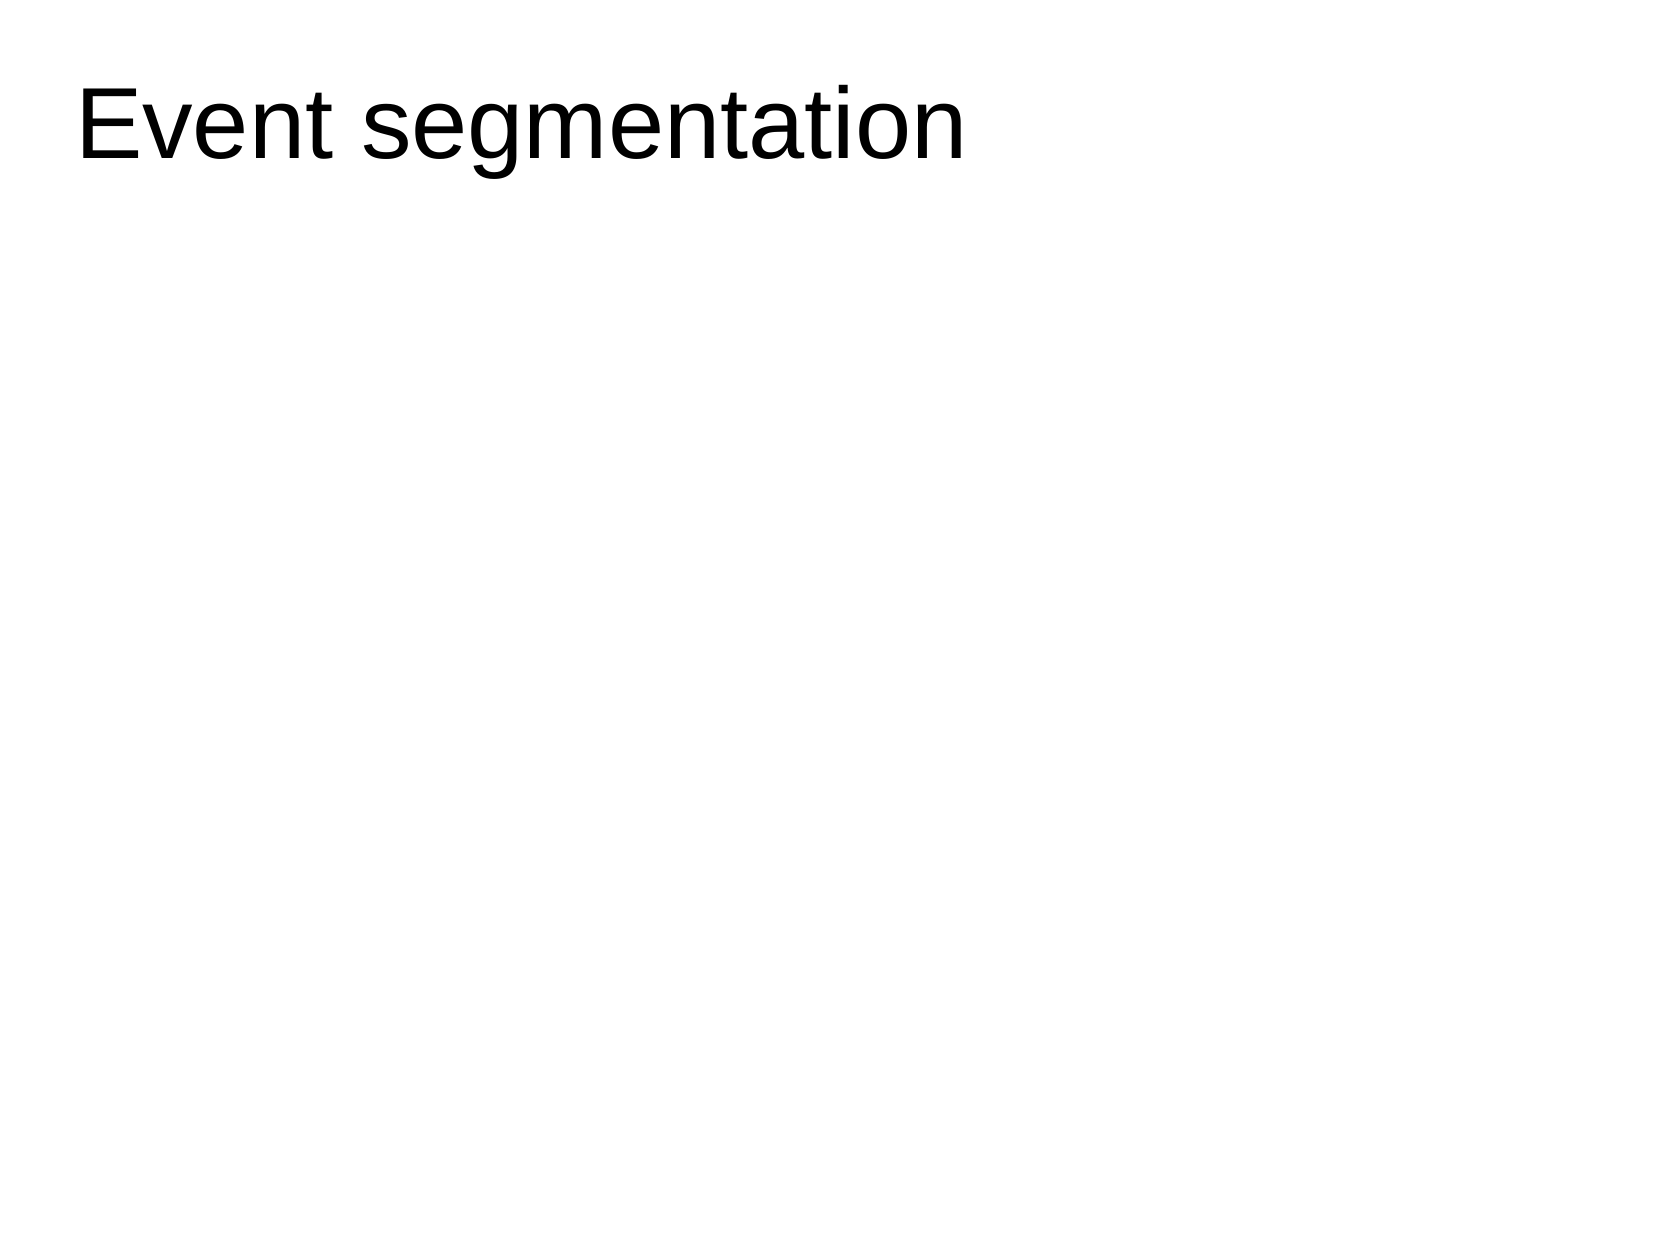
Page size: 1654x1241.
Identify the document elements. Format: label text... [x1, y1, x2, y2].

title Event segmentation [39, 0, 1638, 248]
